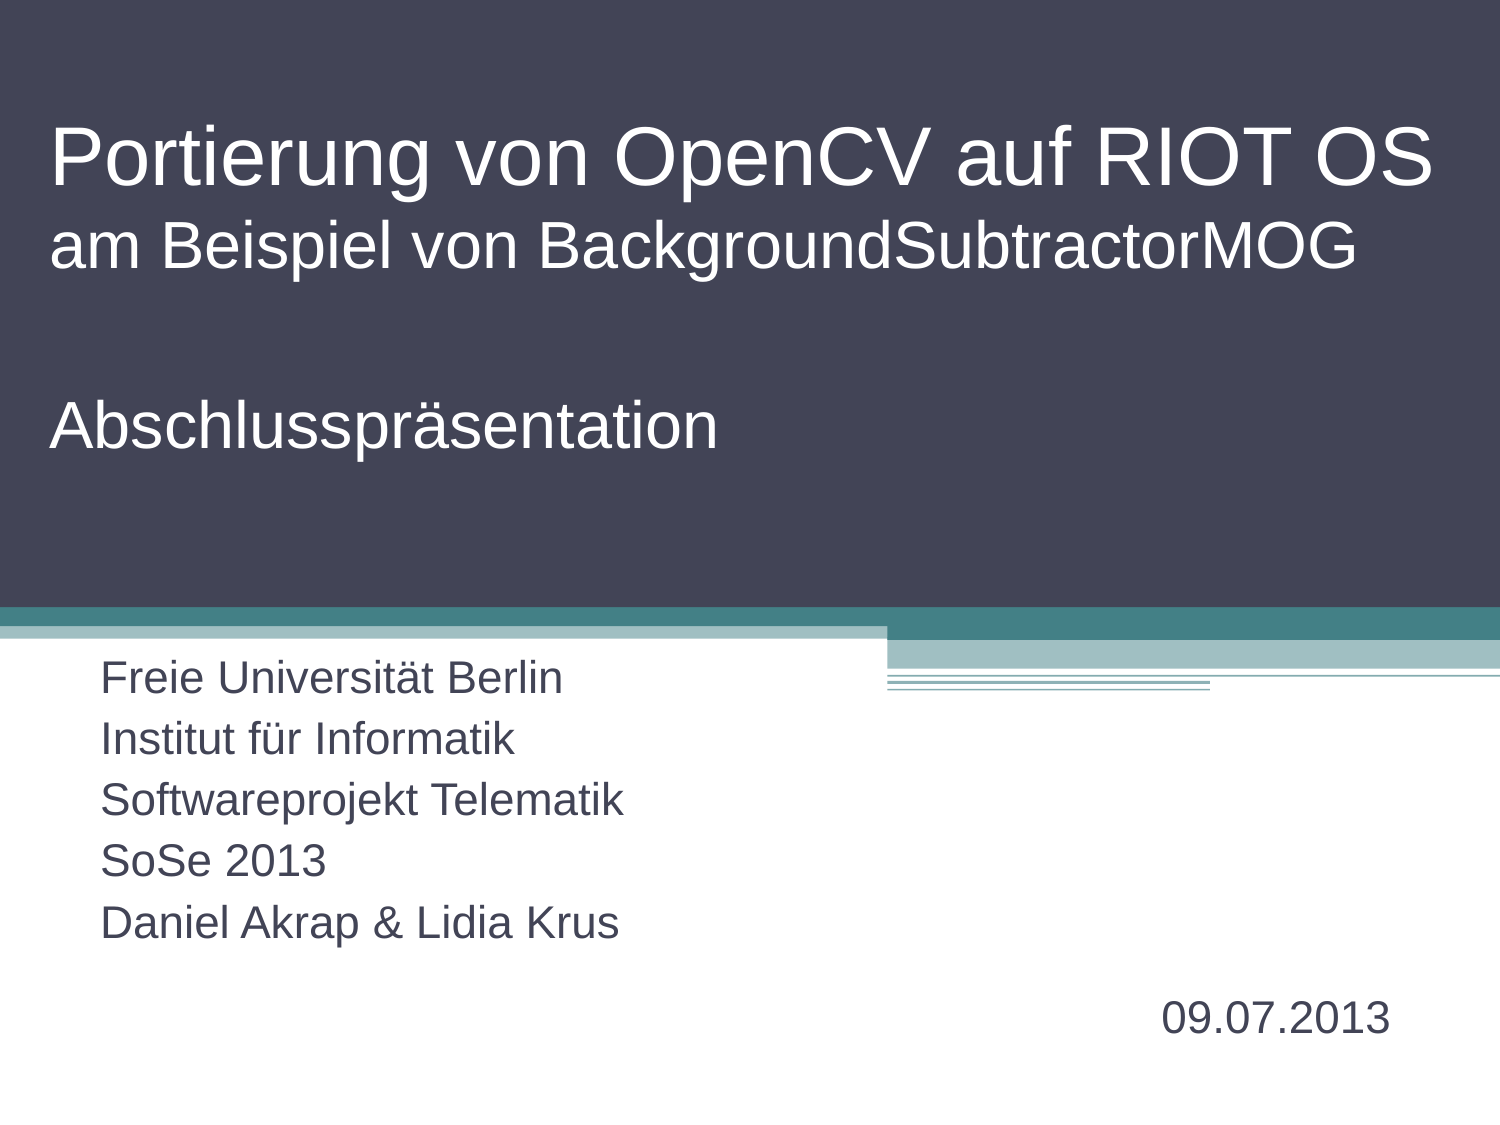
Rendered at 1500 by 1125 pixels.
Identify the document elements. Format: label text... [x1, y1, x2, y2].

title Portierung von OpenCV auf RIOT OS am Beispiel von BackgroundSubtractorMOG Abschlusspräsentation [34, 0, 1464, 570]
text_box Freie Universität Berlin Institut für Informatik Softwareprojekt Telematik SoSe 2013 Daniel Akrap & Lidia Krus [75, 639, 888, 955]
text_box 09.07.2013 [1136, 980, 1453, 1091]
